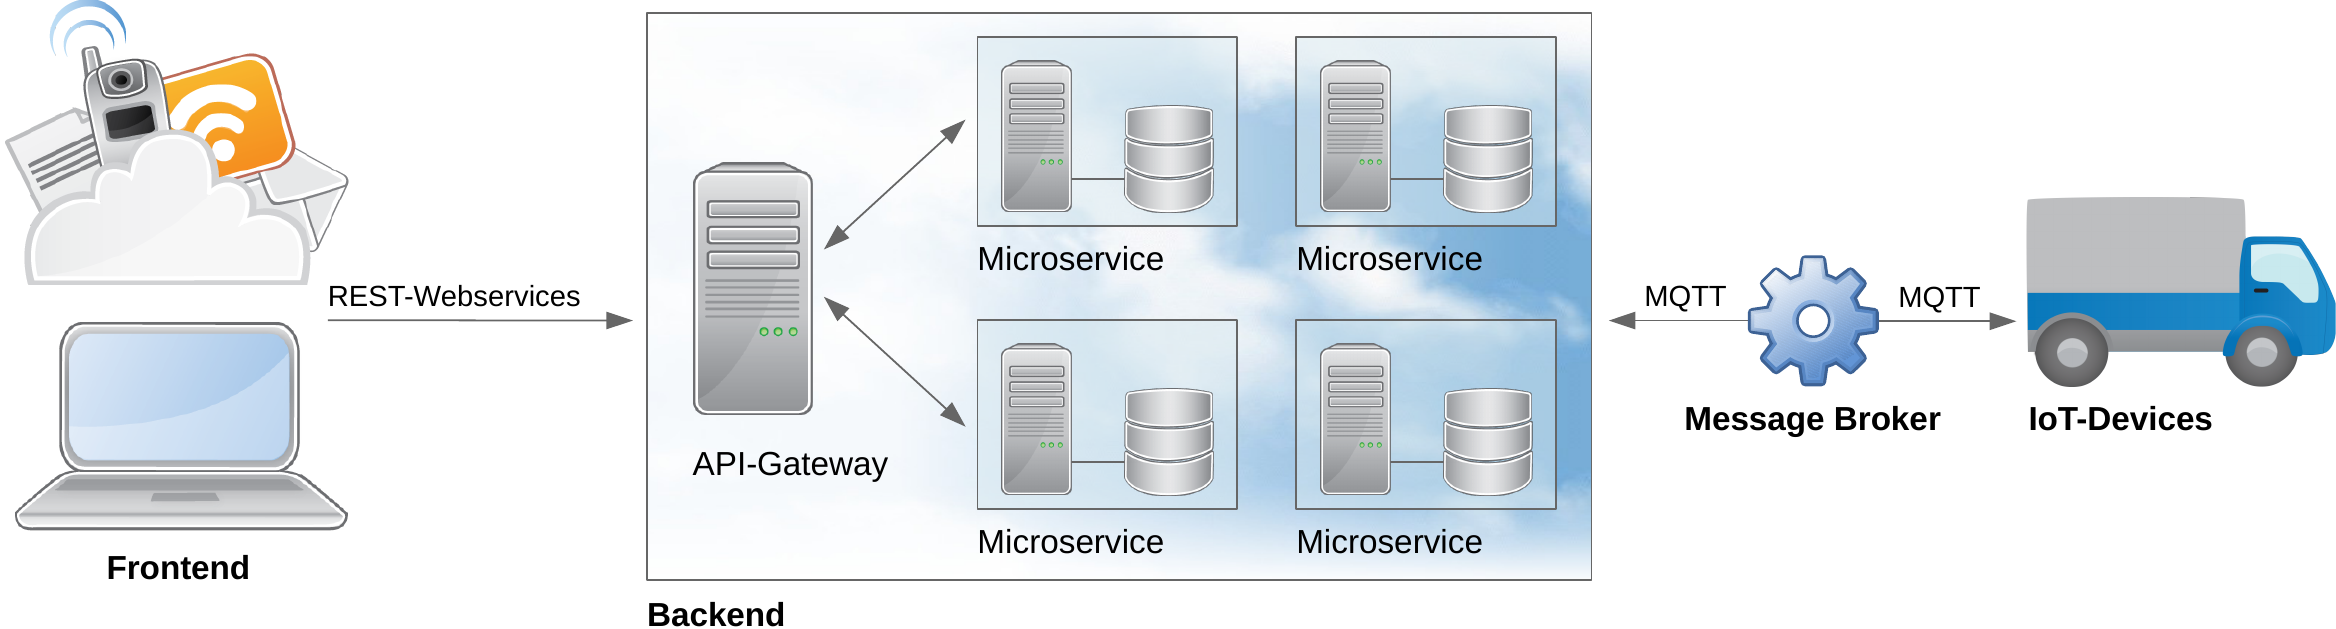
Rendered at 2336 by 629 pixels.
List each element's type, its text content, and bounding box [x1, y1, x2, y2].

text_box [977, 36, 1238, 226]
text_box MQTT [1644, 272, 1729, 333]
picture [1729, 236, 1897, 393]
text_box Microservice [977, 516, 1227, 582]
text_box Microservice [1296, 233, 1546, 298]
text_box Message Broker [1684, 393, 1942, 459]
text_box [977, 320, 1238, 510]
text_box IoT-Devices [2028, 393, 2278, 459]
picture [2016, 197, 2336, 387]
picture [648, 14, 1591, 579]
text_box [1296, 320, 1557, 510]
text_box REST-Webservices [327, 272, 582, 333]
text_box API-Gateway [692, 438, 895, 504]
text_box Microservice [977, 233, 1227, 298]
text_box Backend [647, 589, 897, 629]
picture [0, 307, 362, 541]
text_box MQTT [1897, 273, 1981, 334]
text_box Microservice [1296, 516, 1546, 582]
text_box Frontend [0, 541, 369, 607]
text_box [1296, 36, 1557, 226]
picture [5, 0, 357, 285]
